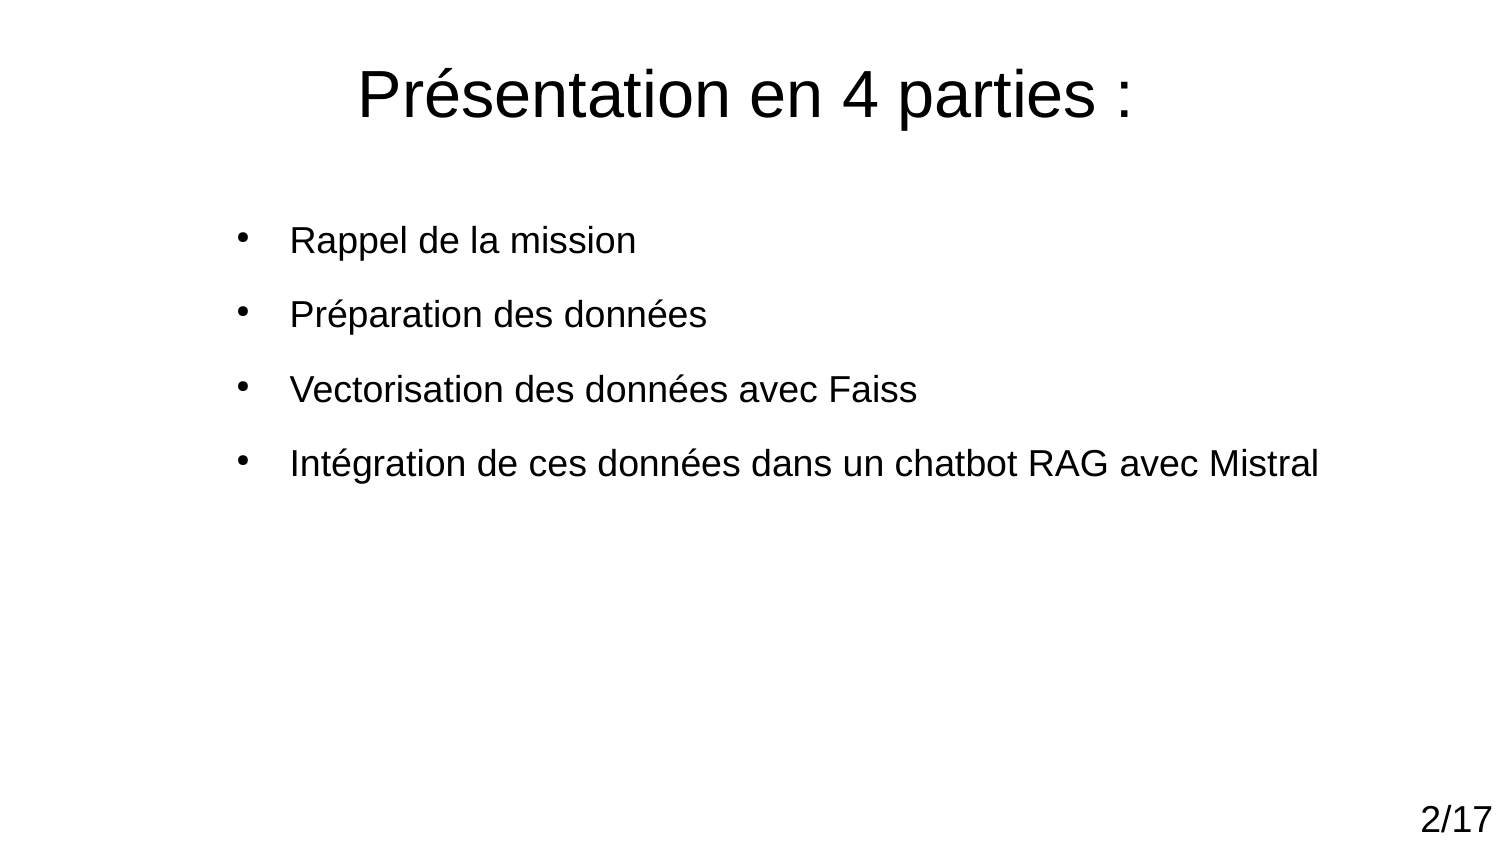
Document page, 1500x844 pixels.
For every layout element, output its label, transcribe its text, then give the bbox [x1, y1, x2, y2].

list Rappel de la mission Préparation des données Vectorisation des données avec Faiss Intégration de ces données dans un chatbot RAG avec Mistral [203, 200, 1359, 478]
list Présentation en 4 parties : [271, 35, 1427, 313]
text_box 2/17 [1405, 791, 1500, 844]
